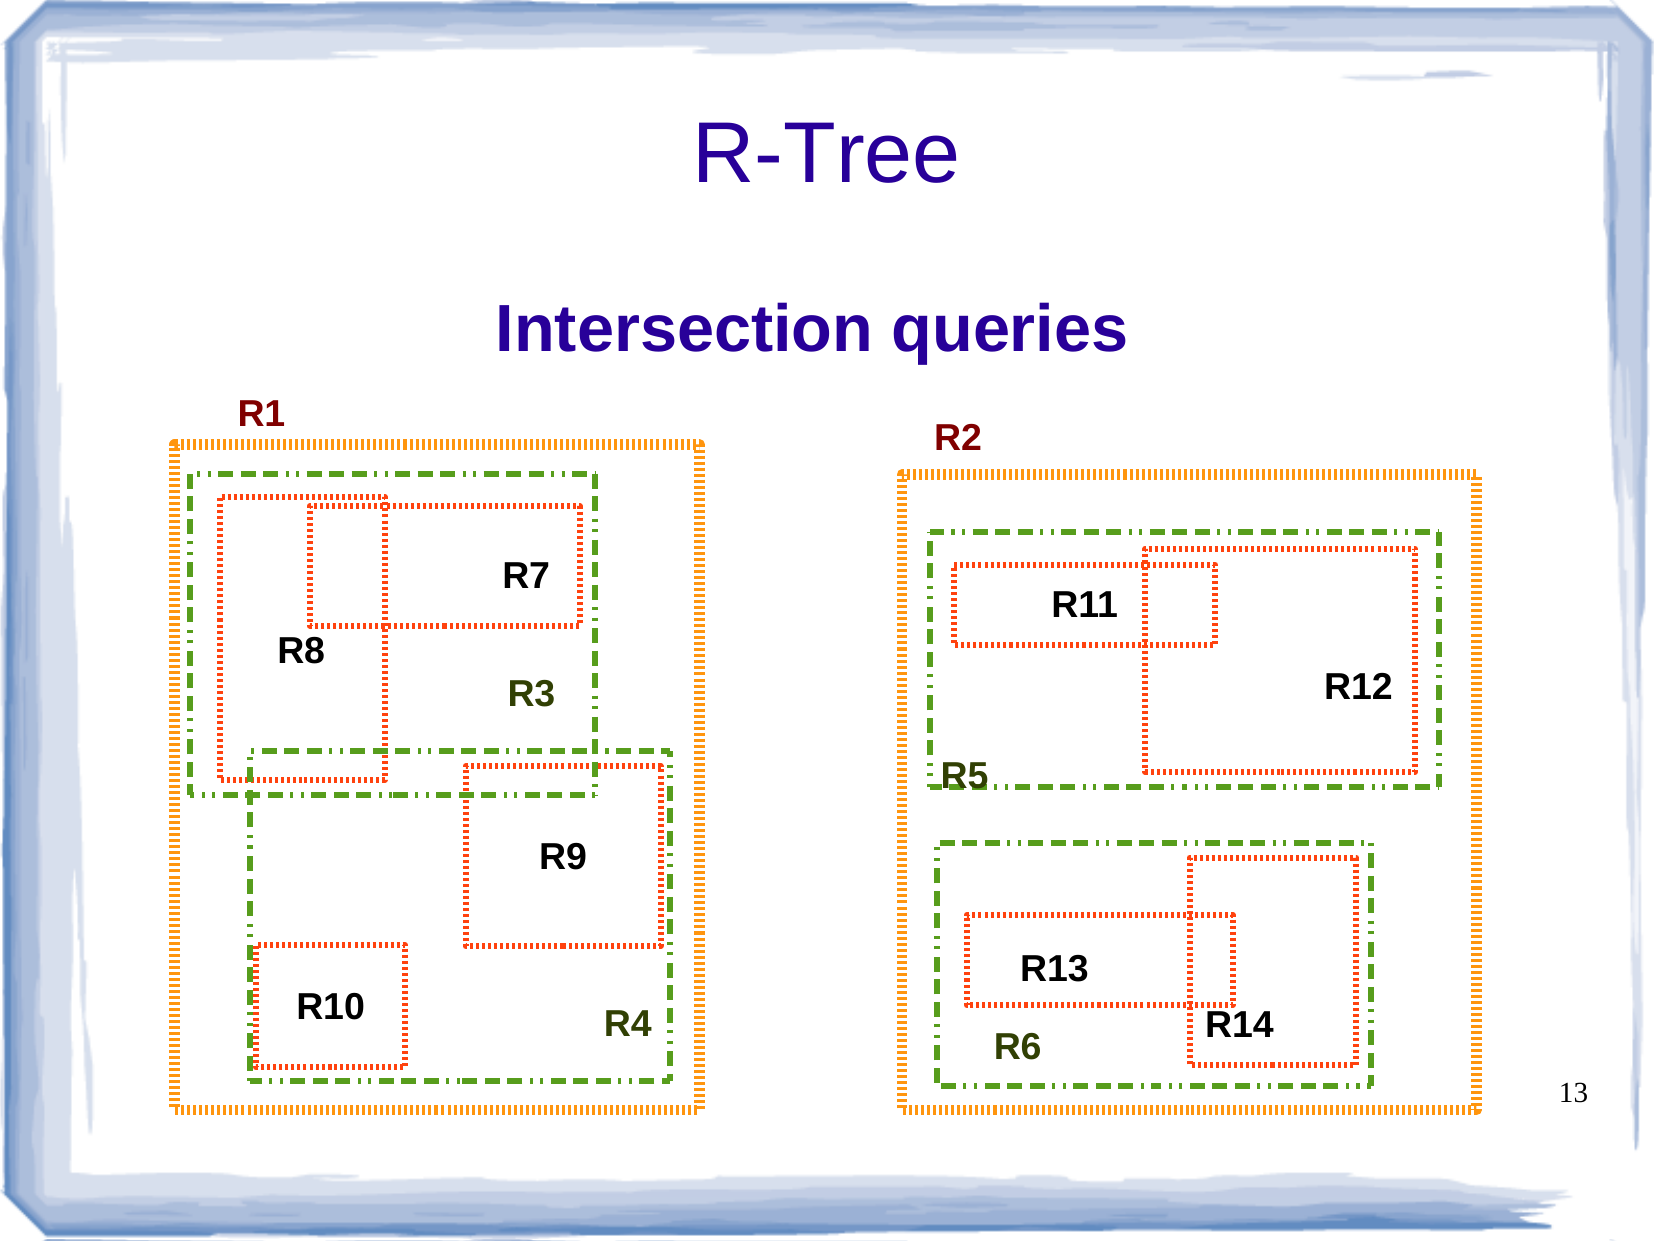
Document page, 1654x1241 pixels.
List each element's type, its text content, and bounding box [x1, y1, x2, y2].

text_box R13 [1007, 942, 1102, 995]
text_box R1 [225, 387, 316, 467]
text_box R11 [954, 564, 1145, 646]
text_box R12 [1311, 660, 1406, 713]
picture [0, 0, 1654, 1241]
text_box R5 [928, 748, 1013, 802]
text_box [1145, 548, 1415, 773]
text_box R7 [489, 549, 563, 603]
text_box [219, 496, 580, 780]
text_box R8 [264, 624, 338, 678]
text_box Intersection queries [260, 286, 1384, 372]
text_box R10 [256, 944, 405, 1068]
title R-Tree [82, 49, 1571, 257]
text_box R9 [465, 766, 661, 947]
text_box [966, 857, 1357, 1066]
text_box R14 [1192, 998, 1287, 1051]
text_box R2 [921, 410, 1012, 491]
text_box R6 [981, 1020, 1066, 1073]
text_box R4 [591, 996, 677, 1050]
text_box R3 [495, 667, 580, 721]
